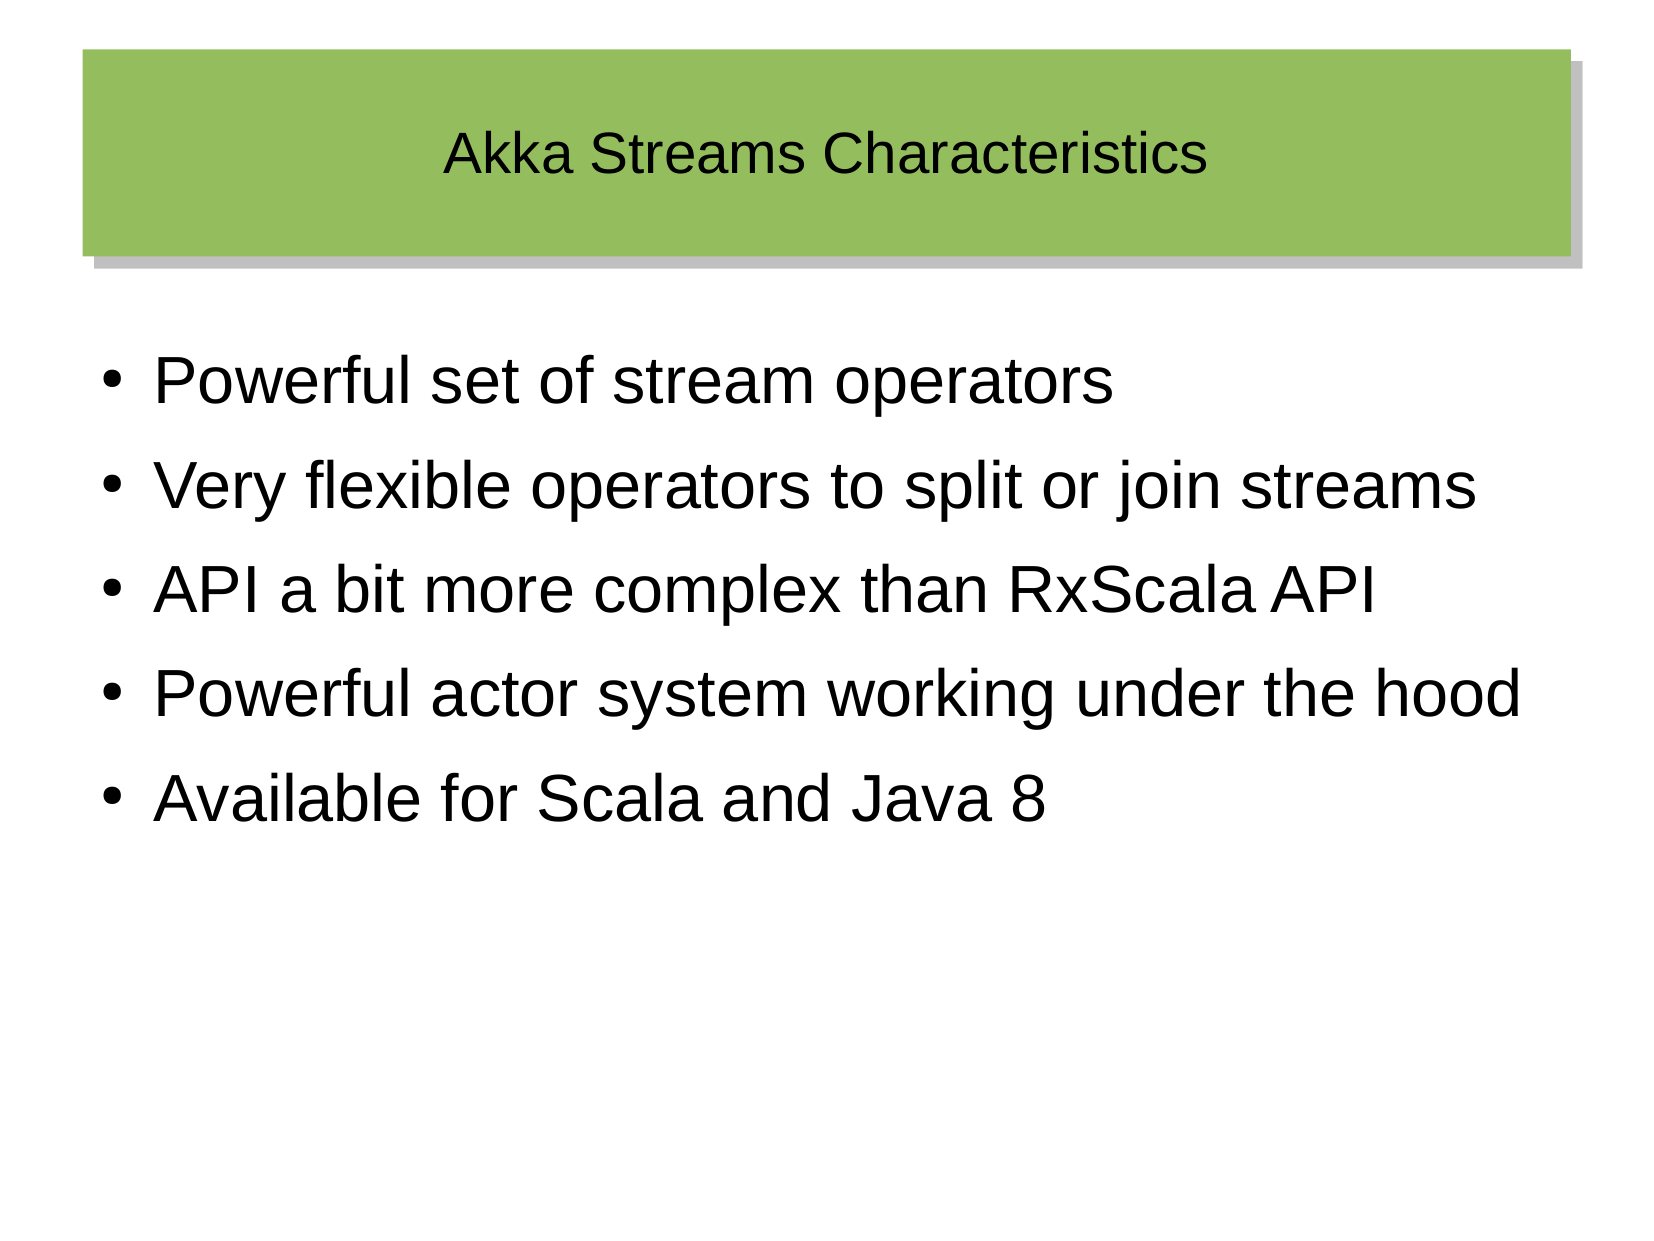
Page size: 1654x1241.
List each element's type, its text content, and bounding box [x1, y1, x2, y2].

title Akka Streams Characteristics [82, 49, 1571, 257]
list Powerful set of stream operators Very flexible operators to split or join streams API a bit more complex than RxScala API Powerful actor system working under the hood Available for Scala and Java 8 [82, 343, 1571, 1081]
